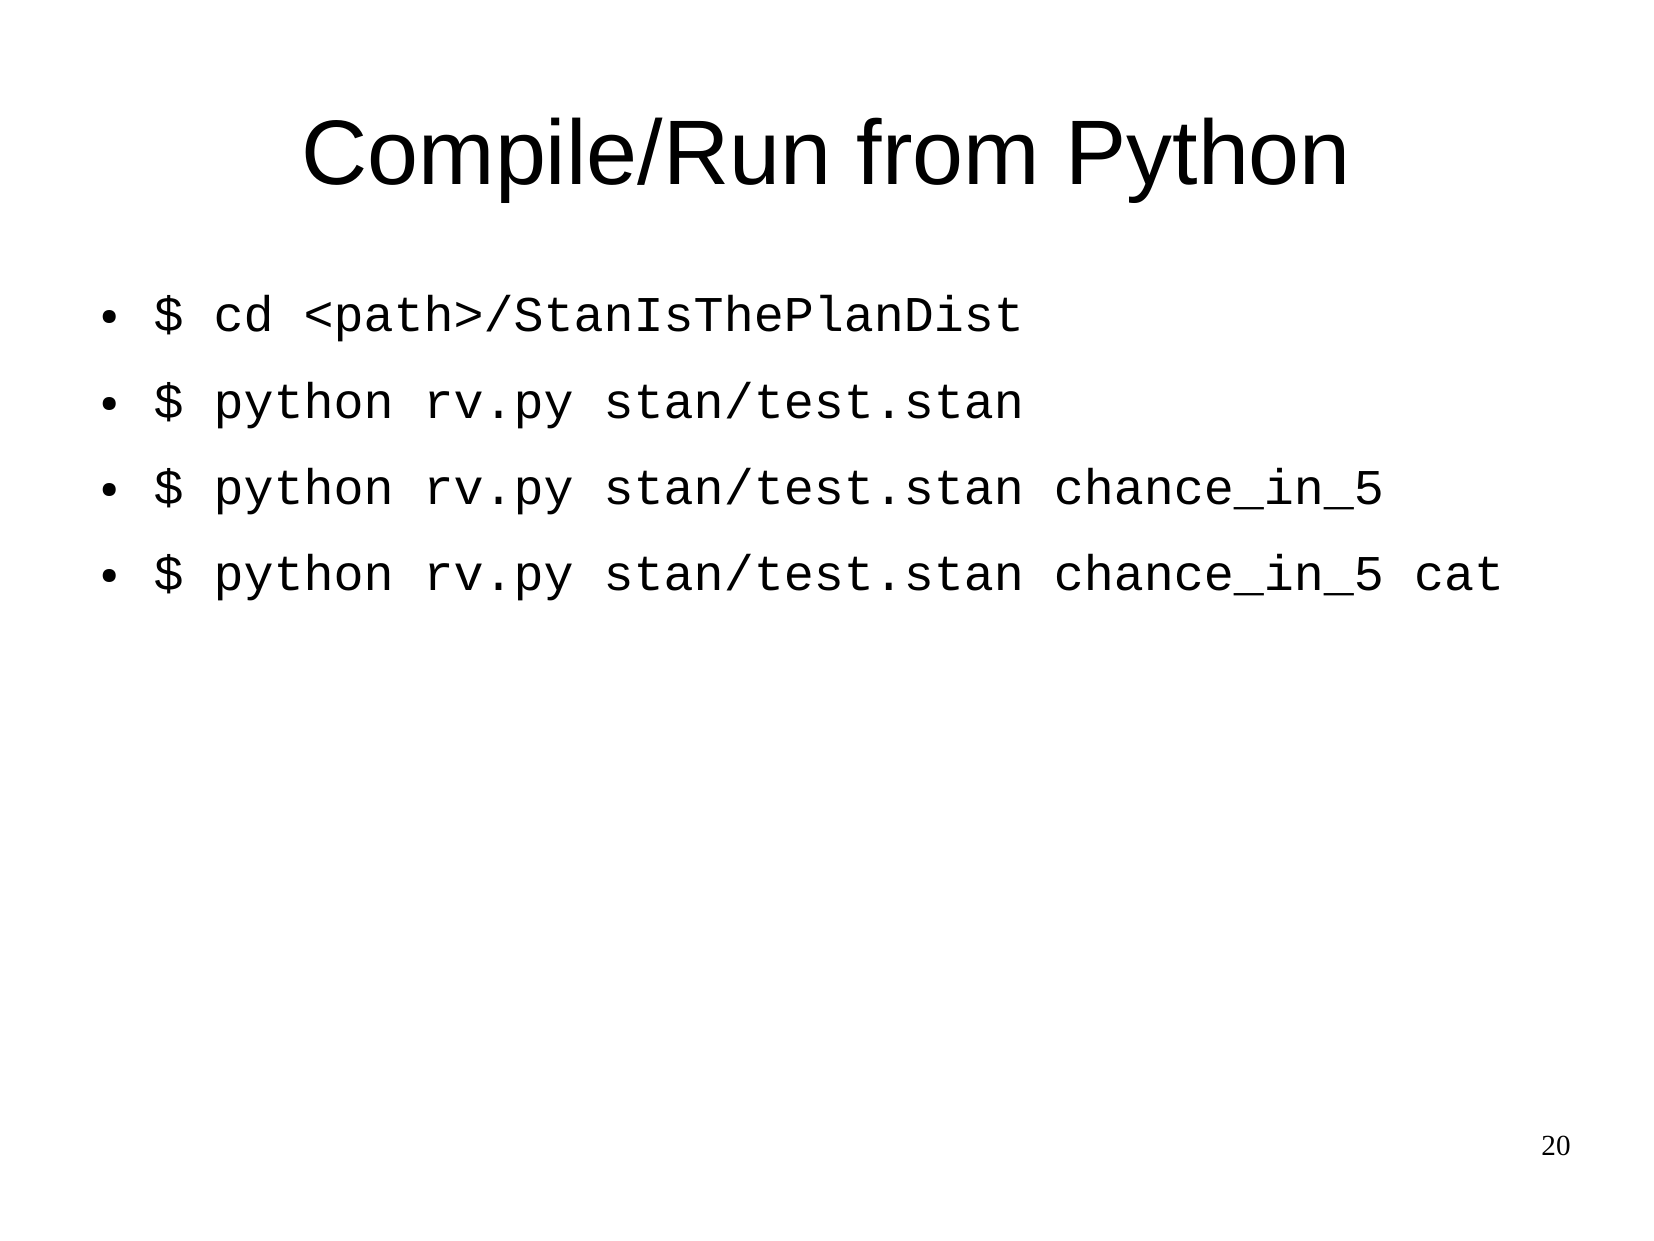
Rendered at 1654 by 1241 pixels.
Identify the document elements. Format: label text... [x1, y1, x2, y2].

title Compile/Run from Python [82, 49, 1571, 257]
list $ cd <path>/StanIsThePlanDist $ python rv.py stan/test.stan $ python rv.py stan/test.stan chance_in_5 $ python rv.py stan/test.stan chance_in_5 cat [82, 290, 1571, 1109]
